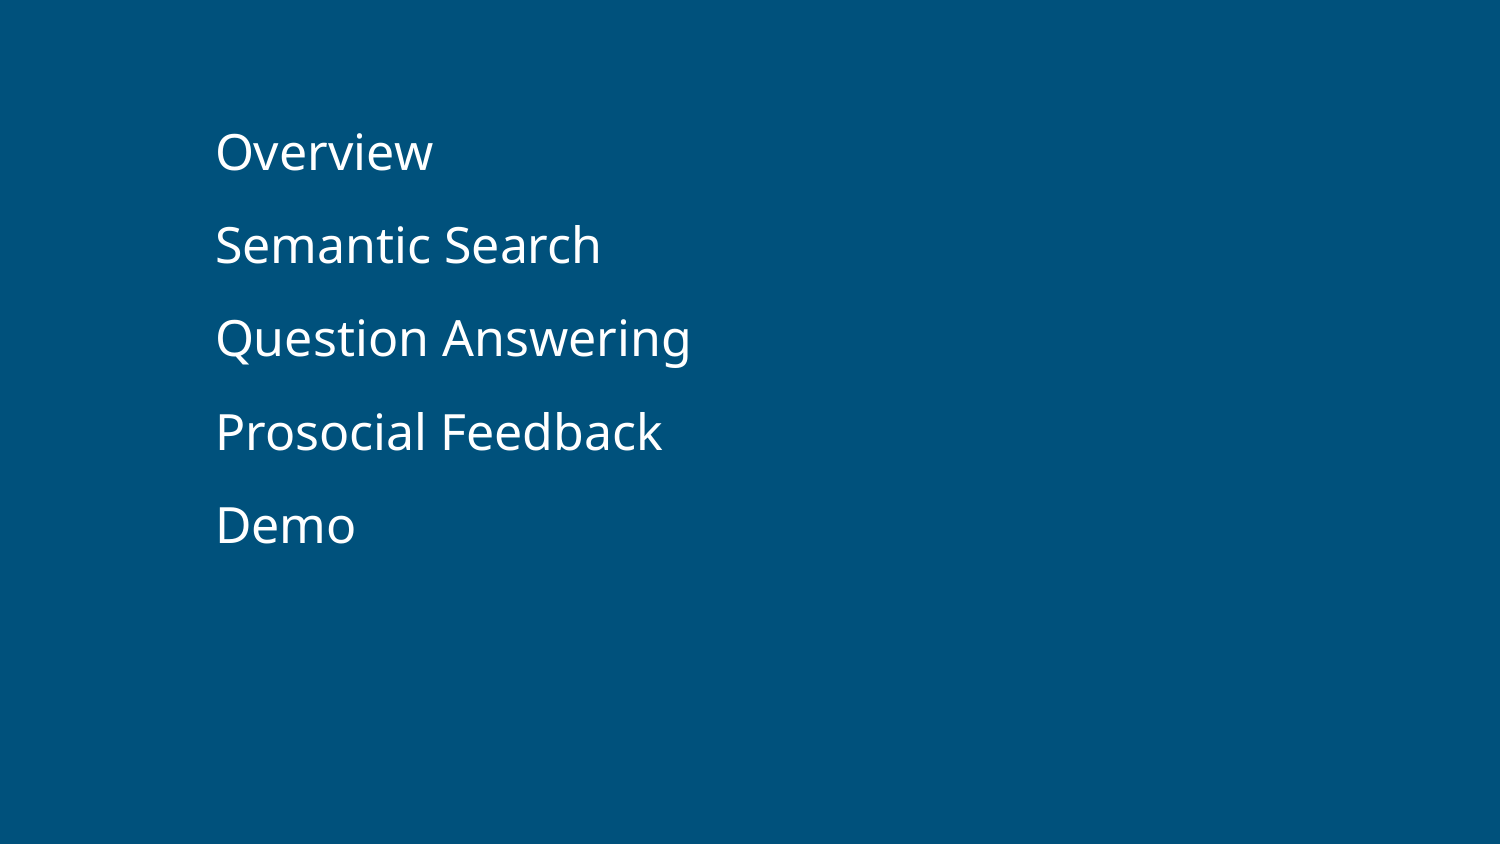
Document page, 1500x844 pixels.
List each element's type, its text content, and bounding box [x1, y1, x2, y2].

list Overview Semantic Search Question Answering Prosocial Feedback Demo [199, 105, 1437, 750]
